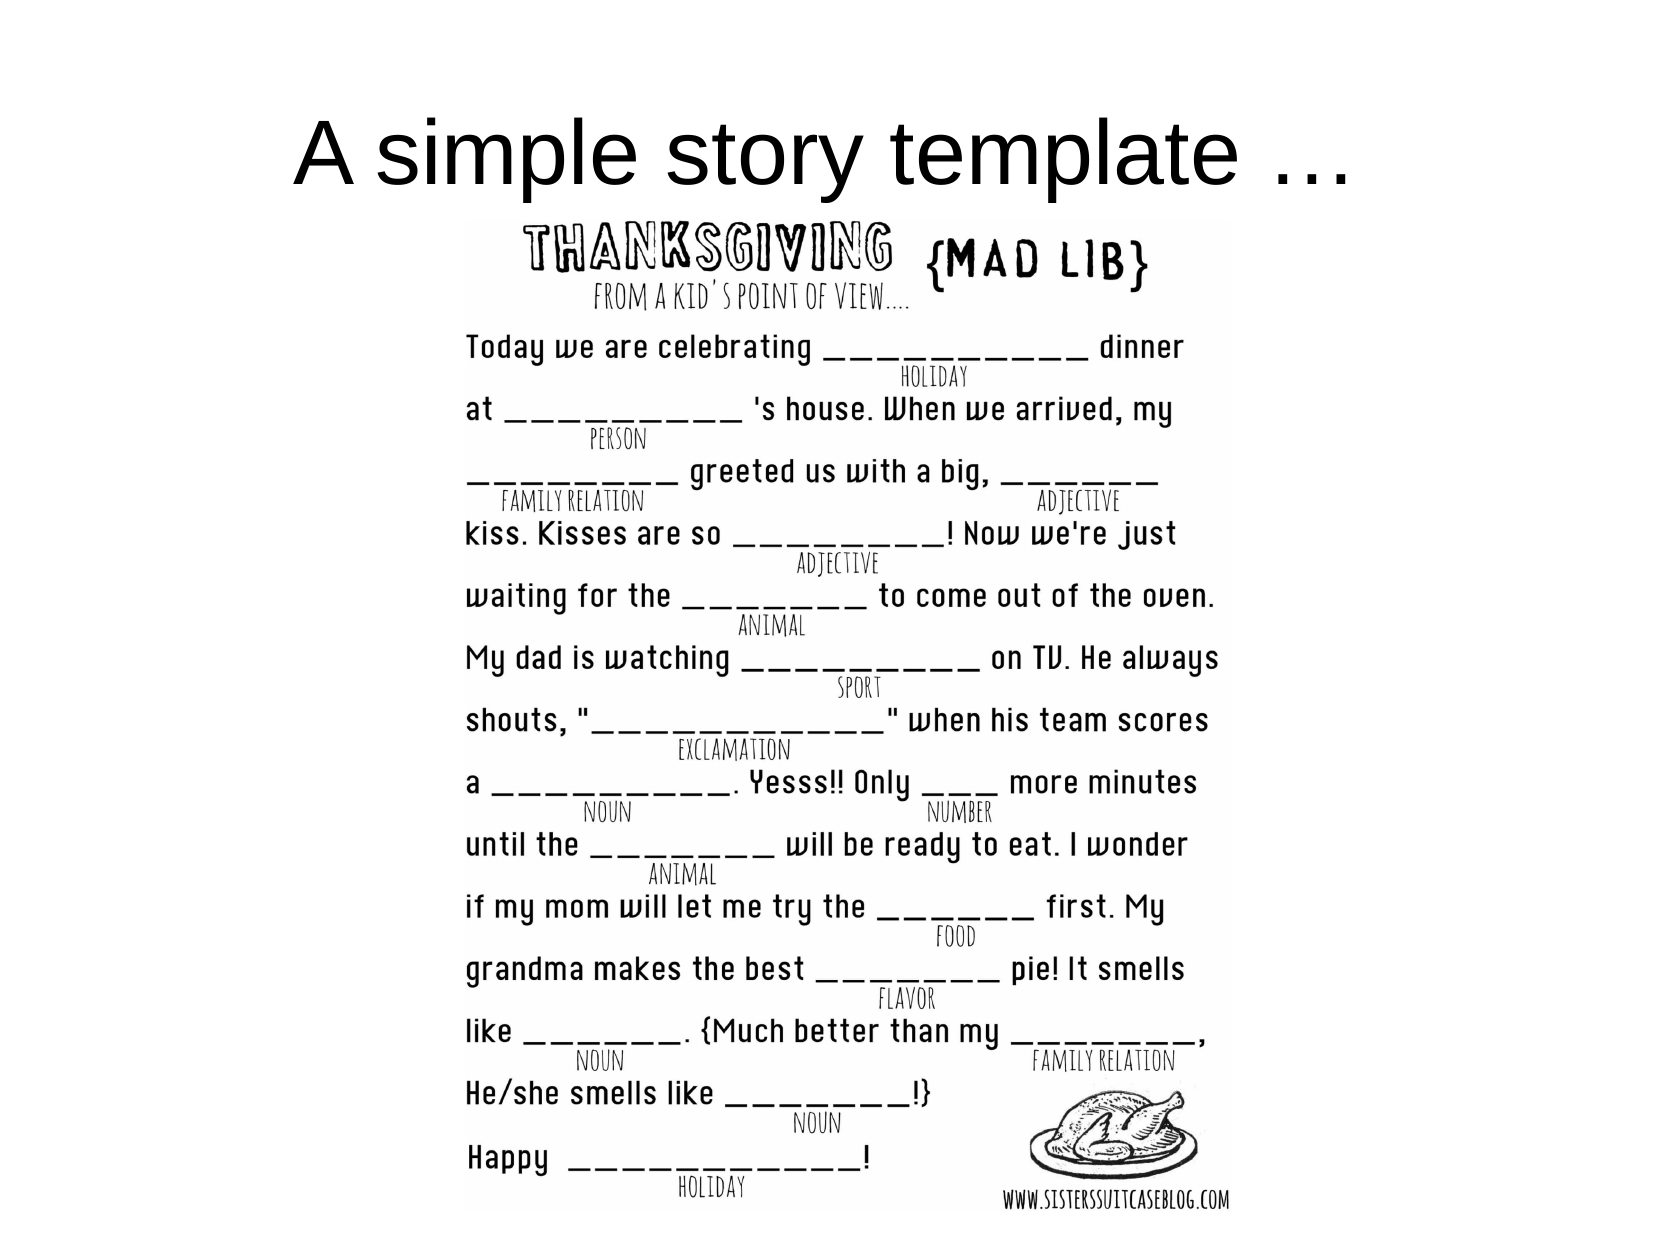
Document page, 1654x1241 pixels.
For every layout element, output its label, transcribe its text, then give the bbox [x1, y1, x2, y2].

picture [465, 257, 1231, 1211]
title A simple story template … [82, 49, 1571, 257]
